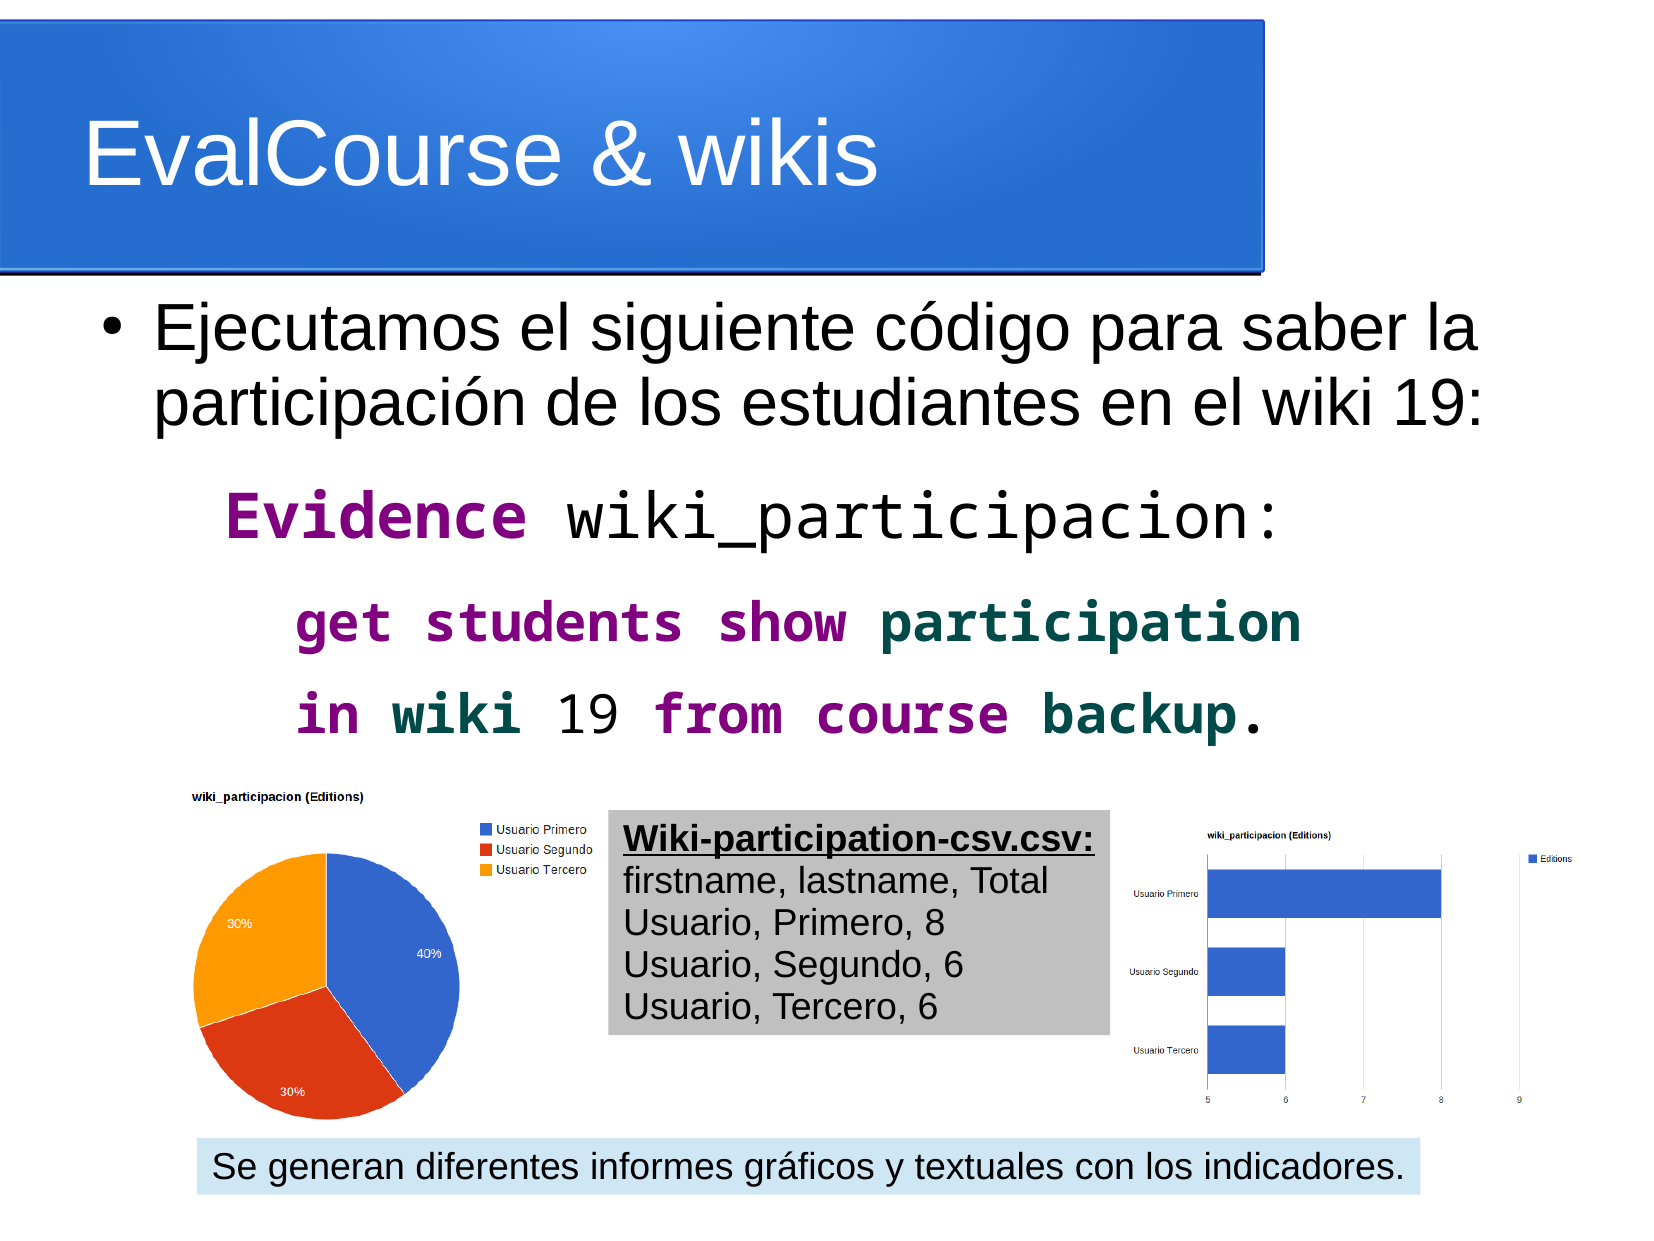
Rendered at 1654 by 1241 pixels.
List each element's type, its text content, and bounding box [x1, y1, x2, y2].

list Ejecutamos el siguiente código para saber la participación de los estudiantes en el wiki 19: Evidence wiki_participacion: get students show participation in wiki 19 from course backup. [82, 290, 1538, 1010]
picture [120, 764, 602, 1138]
title EvalCourse & wikis [82, 49, 1250, 257]
text_box Se generan diferentes informes gráficos y textuales con los indicadores. [196, 1137, 1421, 1195]
picture [1125, 809, 1578, 1121]
text_box Wiki-participation-csv.csv: firstname, lastname, Total Usuario, Primero, 8 Usuario, Segundo, 6 Usuario, Tercero, 6 [608, 810, 1111, 1036]
